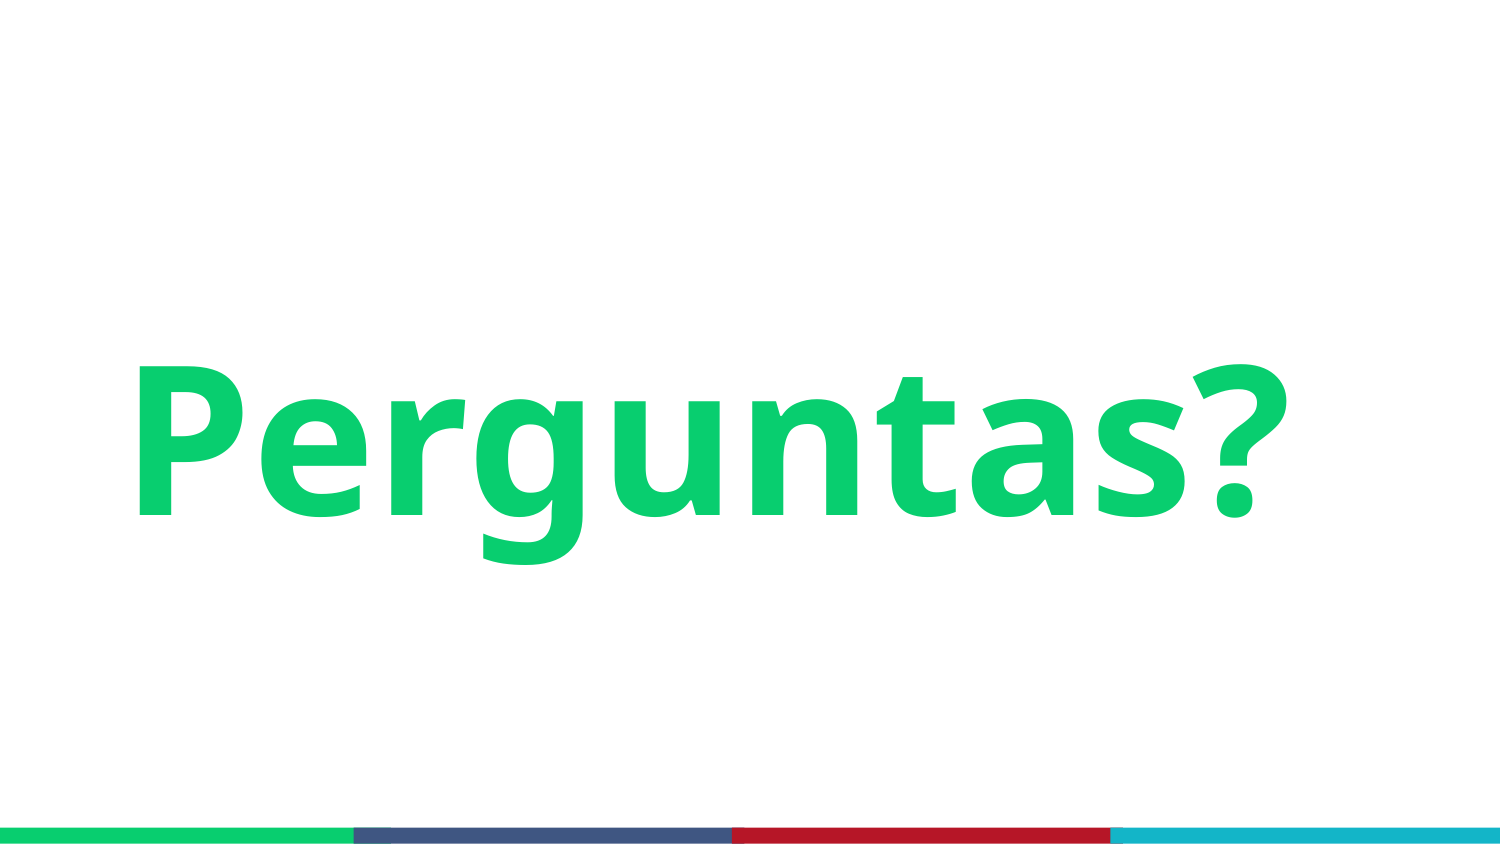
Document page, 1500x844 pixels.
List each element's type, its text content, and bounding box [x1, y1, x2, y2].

title Perguntas? [51, 206, 1449, 557]
